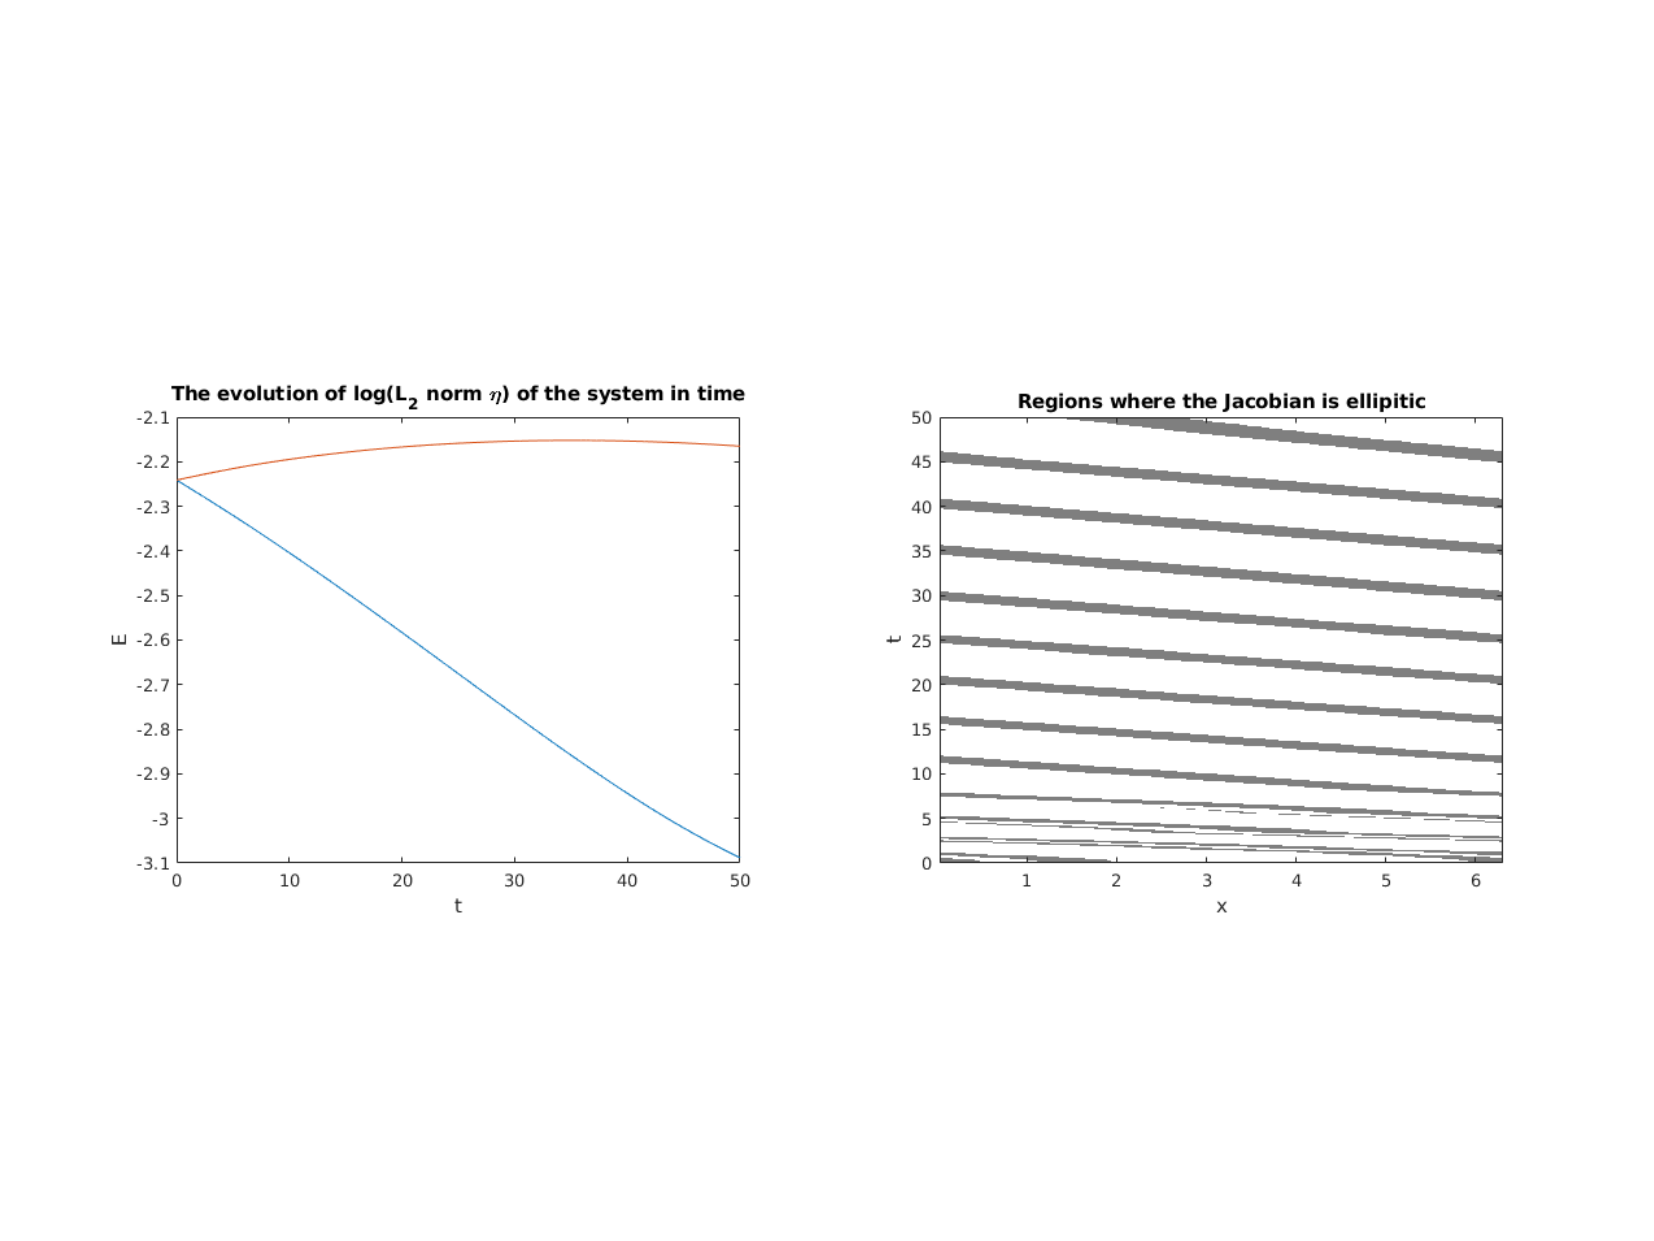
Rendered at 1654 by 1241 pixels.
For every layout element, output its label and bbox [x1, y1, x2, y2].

picture [845, 377, 1572, 923]
picture [82, 377, 809, 923]
